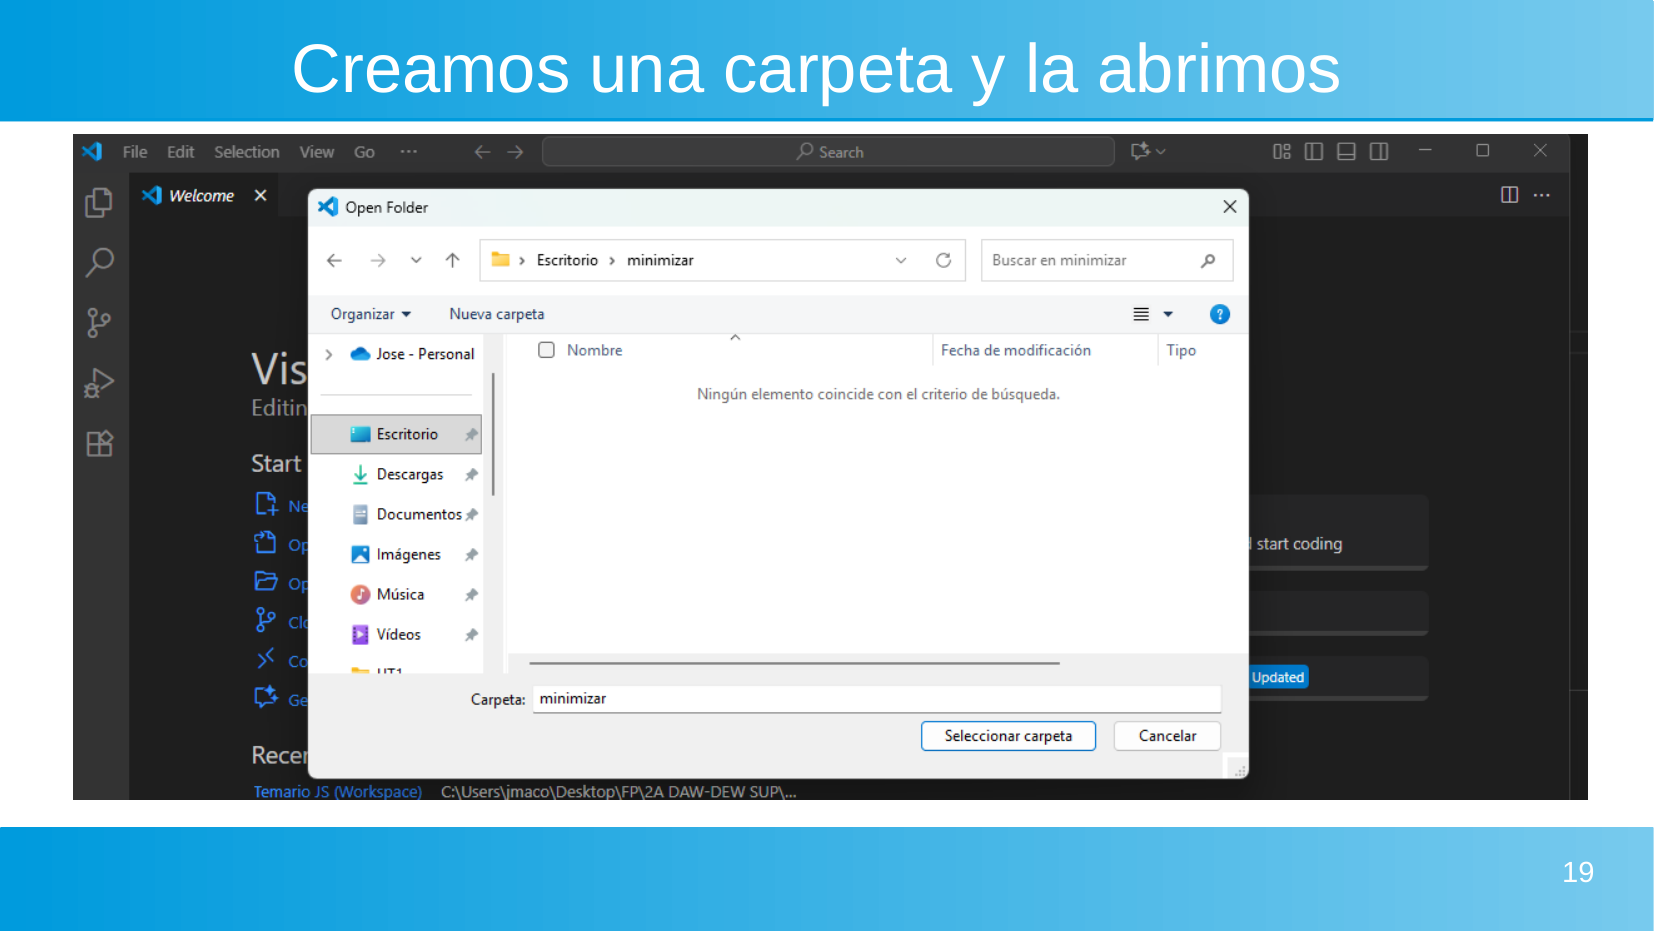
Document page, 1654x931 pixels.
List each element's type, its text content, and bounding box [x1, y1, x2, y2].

title Creamos una carpeta y la abrimos [59, 29, 1595, 108]
picture [73, 134, 1588, 800]
